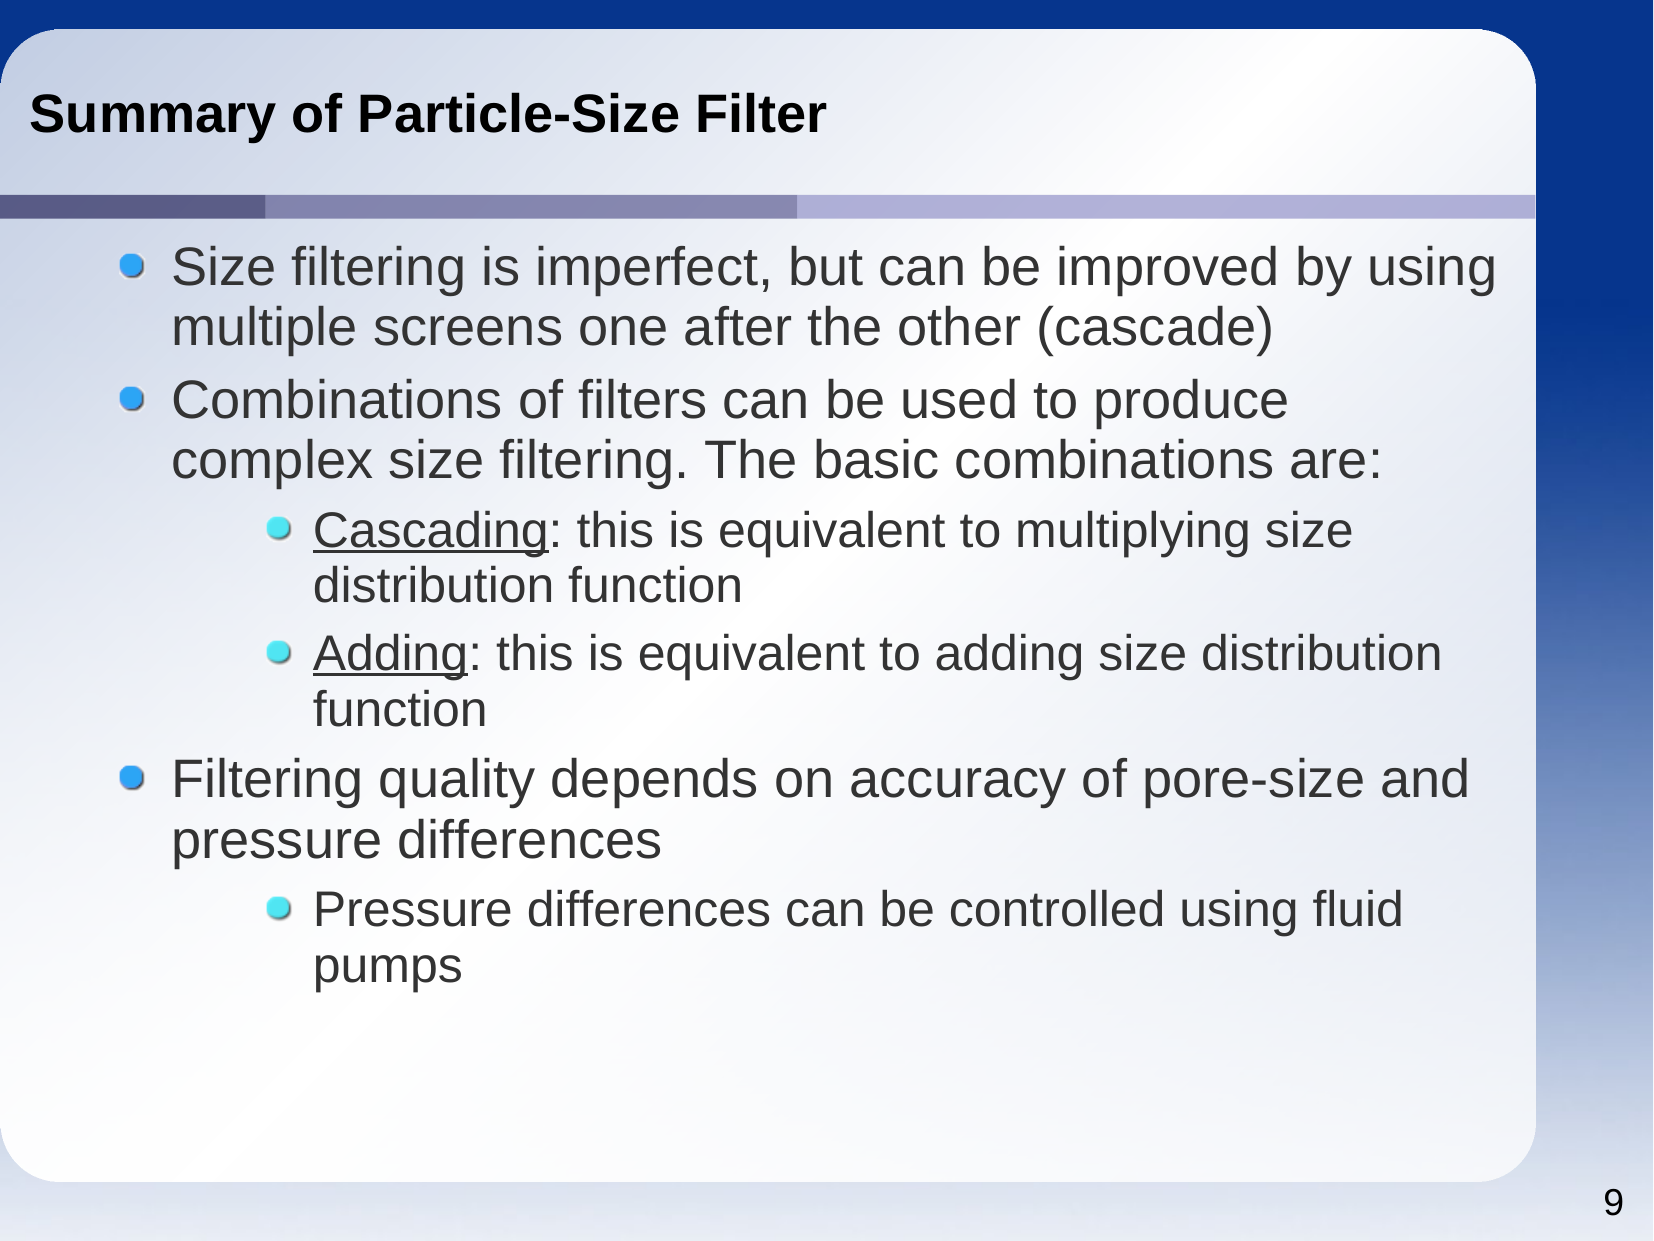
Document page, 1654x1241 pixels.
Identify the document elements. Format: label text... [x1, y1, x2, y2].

list Size filtering is imperfect, but can be improved by using multiple screens one after the other (cascade) Combinations of filters can be used to produce complex size filtering. The basic combinations are: Cascading: this is equivalent to multiplying size distribution function Adding: this is equivalent to adding size distribution function Filtering quality depends on accuracy of pore-size and pressure differences Pressure differences can be controlled using fluid pumps [29, 236, 1506, 1152]
picture [0, 0, 1654, 1241]
title Summary of Particle-Size Filter [29, 49, 1506, 178]
